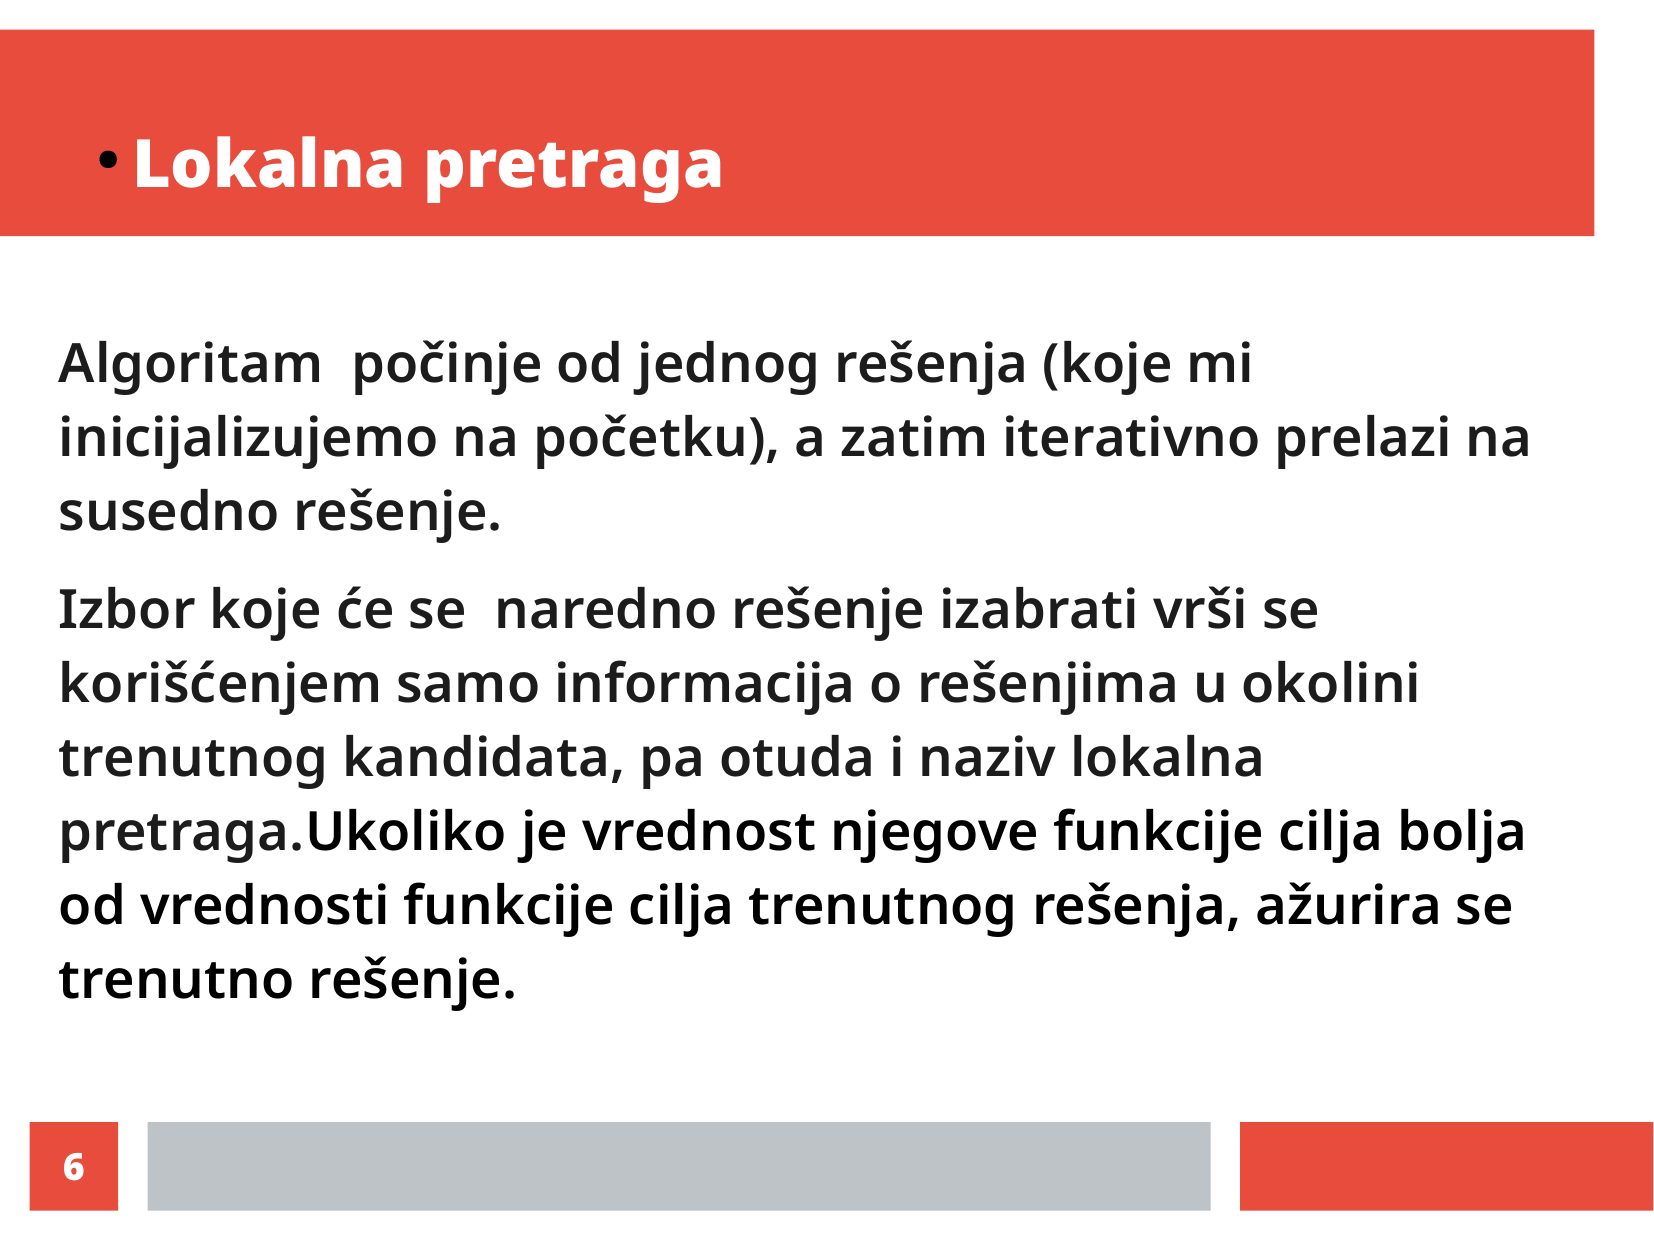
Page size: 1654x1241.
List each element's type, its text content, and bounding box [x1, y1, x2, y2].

title Lokalna pretraga [59, 59, 1595, 207]
list Algoritam počinje od jednog rešenja (koje mi inicijalizujemo na početku), a zatim iterativno prelazi na susedno rešenje. Izbor koje će se naredno rešenje izabrati vrši se korišćenjem samo informacija o rešenjima u okolini trenutnog kandidata, pa otuda i naziv lokalna pretraga.Ukoliko je vrednost njegove funkcije cilja bolja od vrednosti funkcije cilja trenutnog rešenja, ažurira se trenutno rešenje. [59, 324, 1565, 1093]
